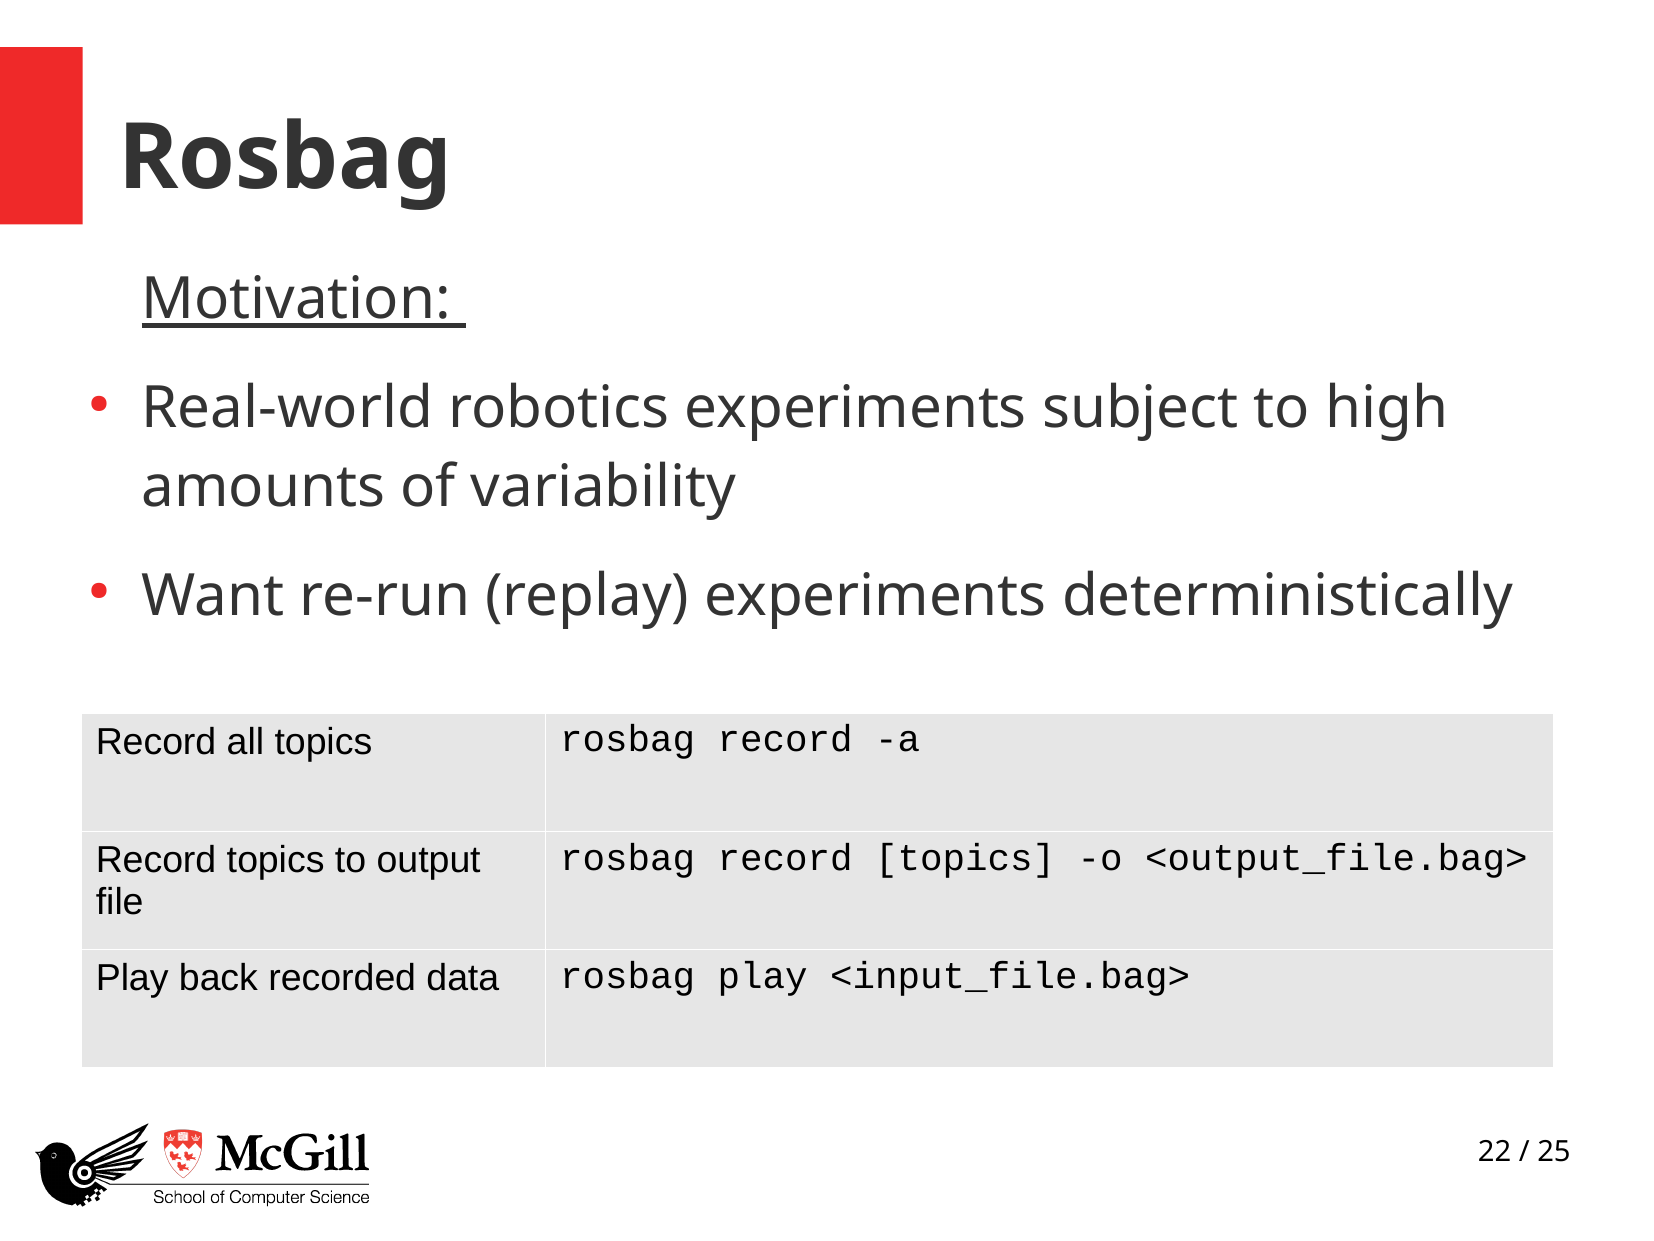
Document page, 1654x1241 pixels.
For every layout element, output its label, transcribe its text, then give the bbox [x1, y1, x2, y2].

title Rosbag [118, 49, 1571, 257]
table_header rosbag record -a [546, 714, 1553, 831]
table_cell rosbag record [topics] -o <output_file.bag> [546, 832, 1553, 949]
table_header Record all topics [82, 714, 545, 831]
table_cell rosbag play <input_file.bag> [546, 950, 1553, 1067]
table_cell Play back recorded data [82, 950, 545, 1067]
table_cell Record topics to output file [82, 832, 545, 949]
picture [35, 1110, 369, 1216]
list Motivation: Real-world robotics experiments subject to high amounts of variability Want re-run (replay) experiments deterministically [70, 256, 1548, 686]
